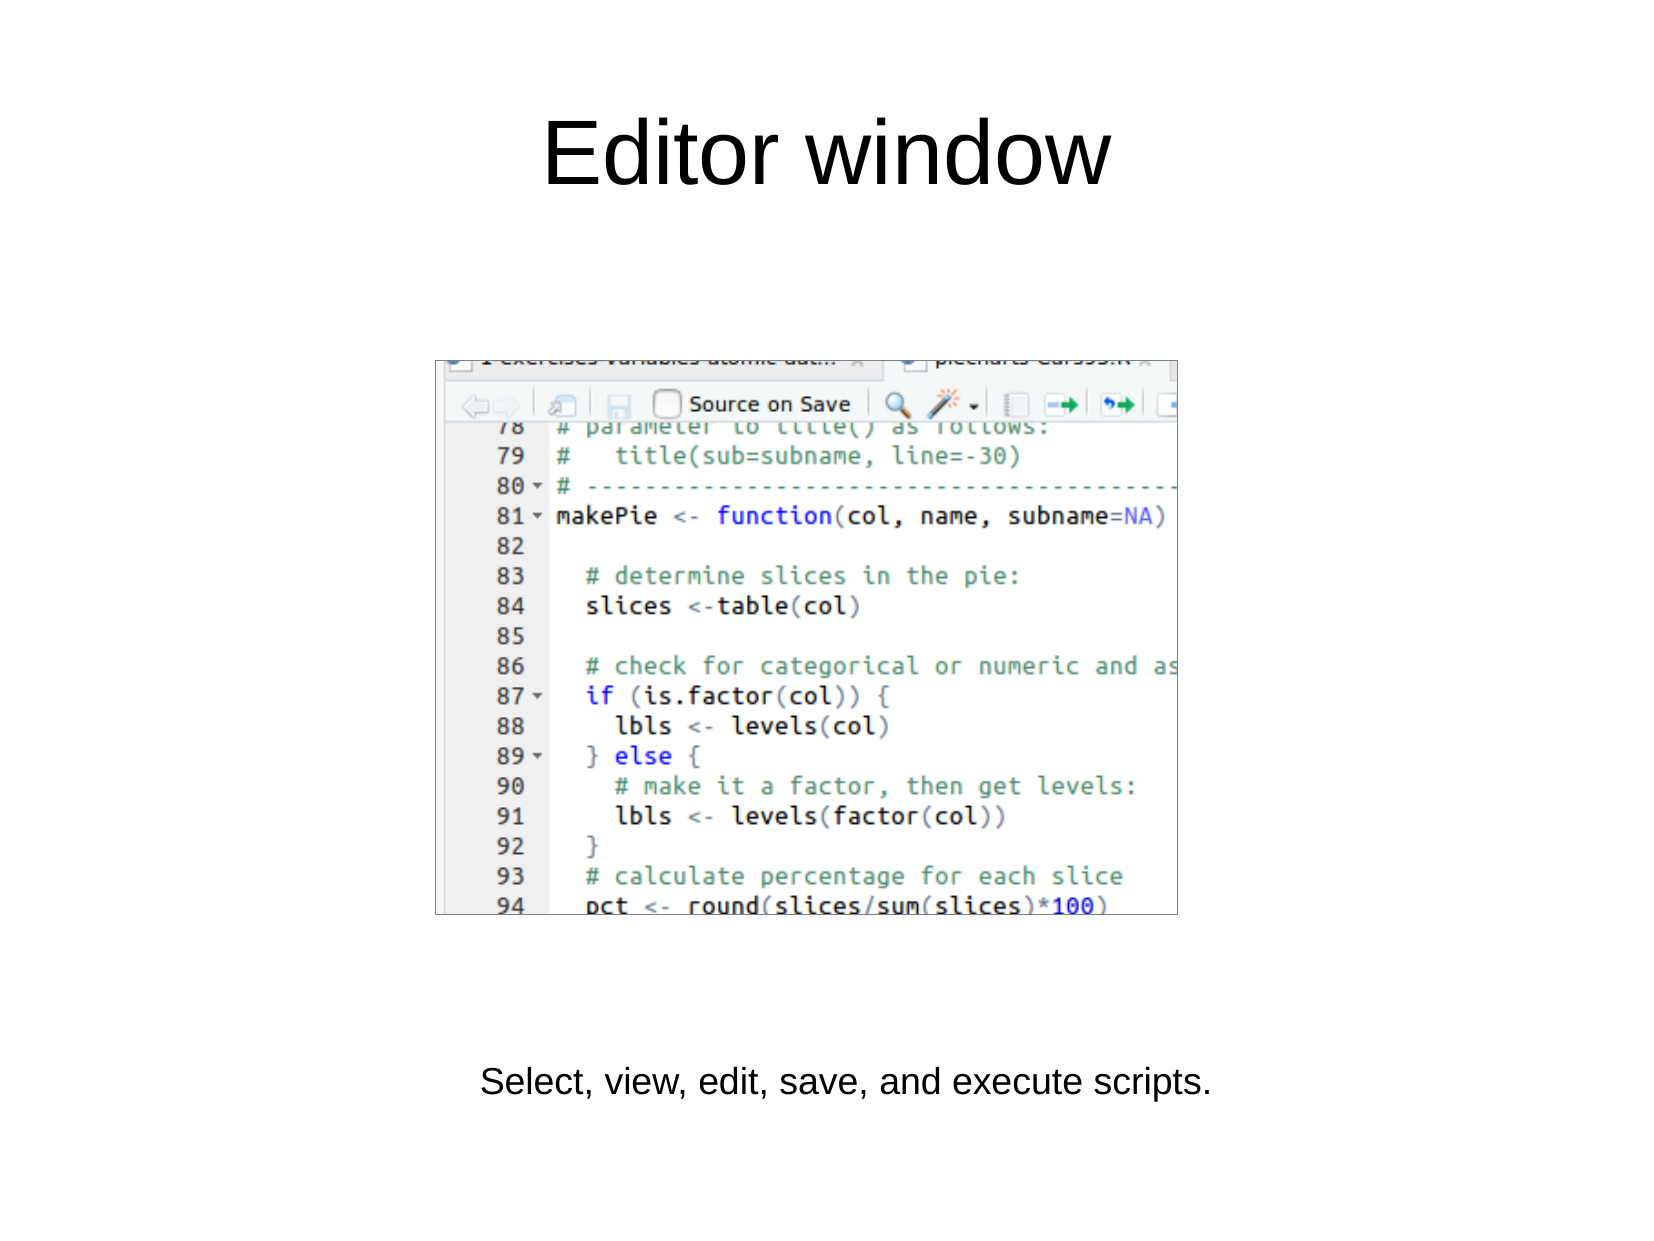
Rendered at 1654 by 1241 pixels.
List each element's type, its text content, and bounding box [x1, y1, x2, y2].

picture [435, 360, 1178, 915]
title Editor window [82, 49, 1571, 257]
text_box Select, view, edit, save, and execute scripts. [465, 1053, 1228, 1111]
